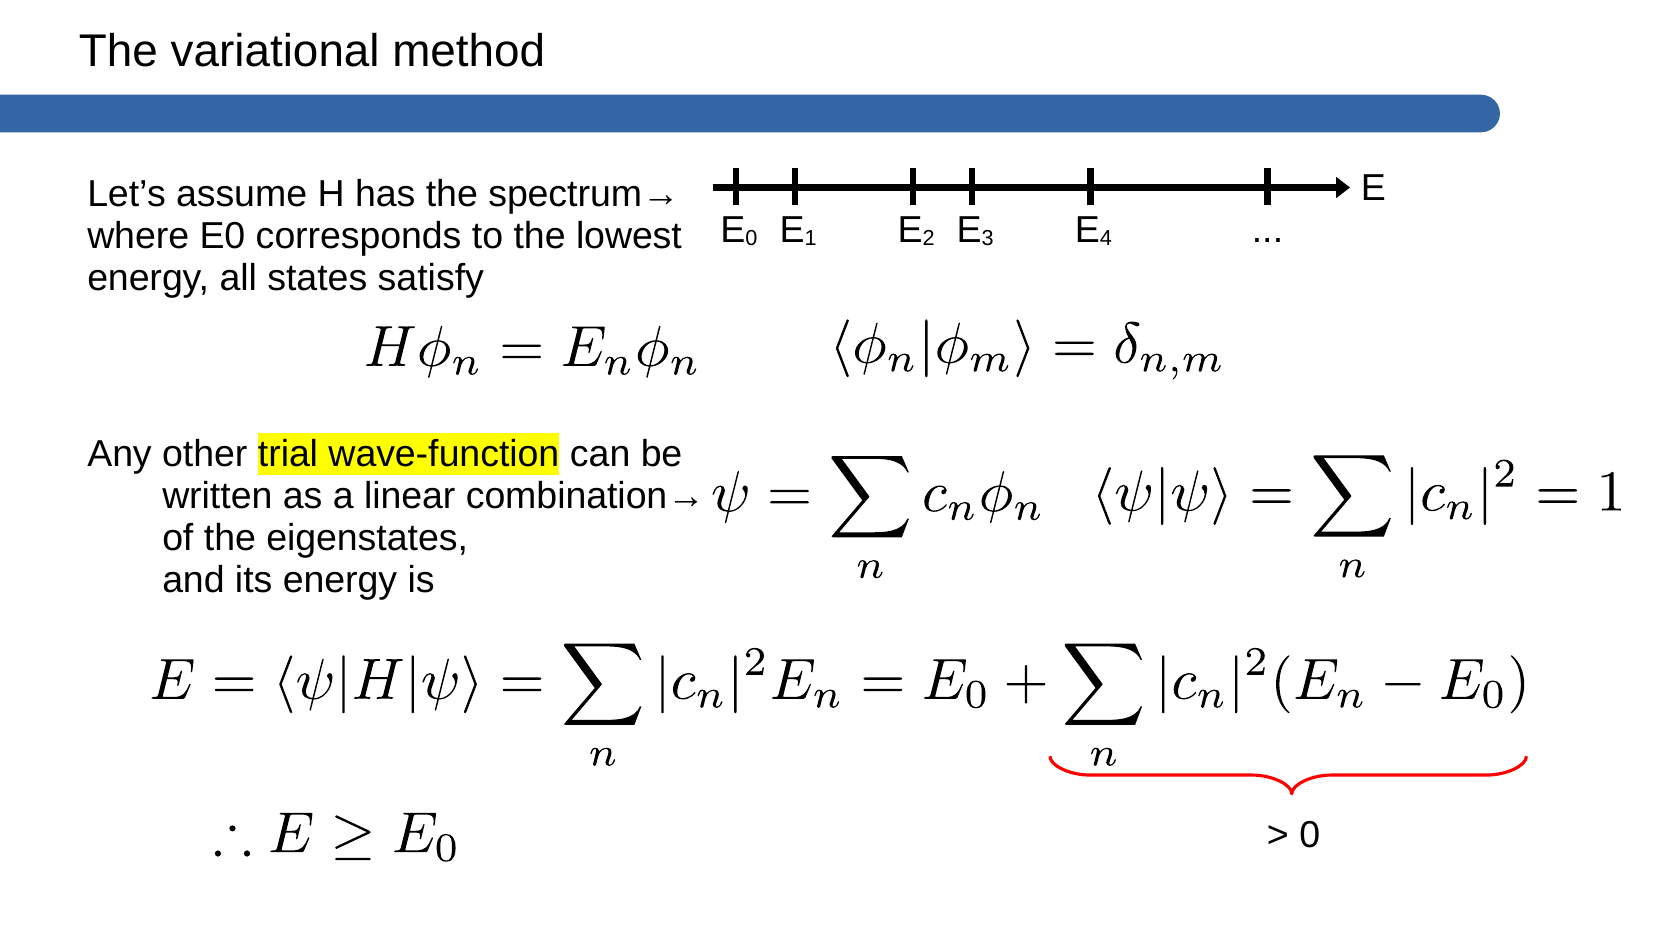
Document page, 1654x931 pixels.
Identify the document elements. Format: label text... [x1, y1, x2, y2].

text_box ... [1237, 201, 1299, 258]
text_box E3 [941, 201, 1009, 258]
text_box E1 [764, 201, 832, 258]
text_box E0 [705, 201, 764, 258]
picture [146, 641, 1527, 769]
text_box E4 [1060, 201, 1127, 258]
text_box Let’s assume H has the spectrum→ where E0 corresponds to the lowest energy, all states satisfy [72, 165, 706, 307]
text_box Any other trial wave-function can be written as a linear combination→ of the eigenstates, and its energy is [72, 425, 751, 609]
picture [708, 453, 1043, 581]
picture [827, 317, 1223, 382]
text_box > 0 [1252, 805, 1336, 863]
picture [1520, 762, 1527, 769]
picture [1089, 453, 1624, 580]
text_box E [1346, 159, 1401, 217]
text_box E2 [882, 201, 941, 258]
picture [213, 812, 456, 862]
title The variational method [78, 25, 1568, 77]
picture [363, 325, 697, 378]
